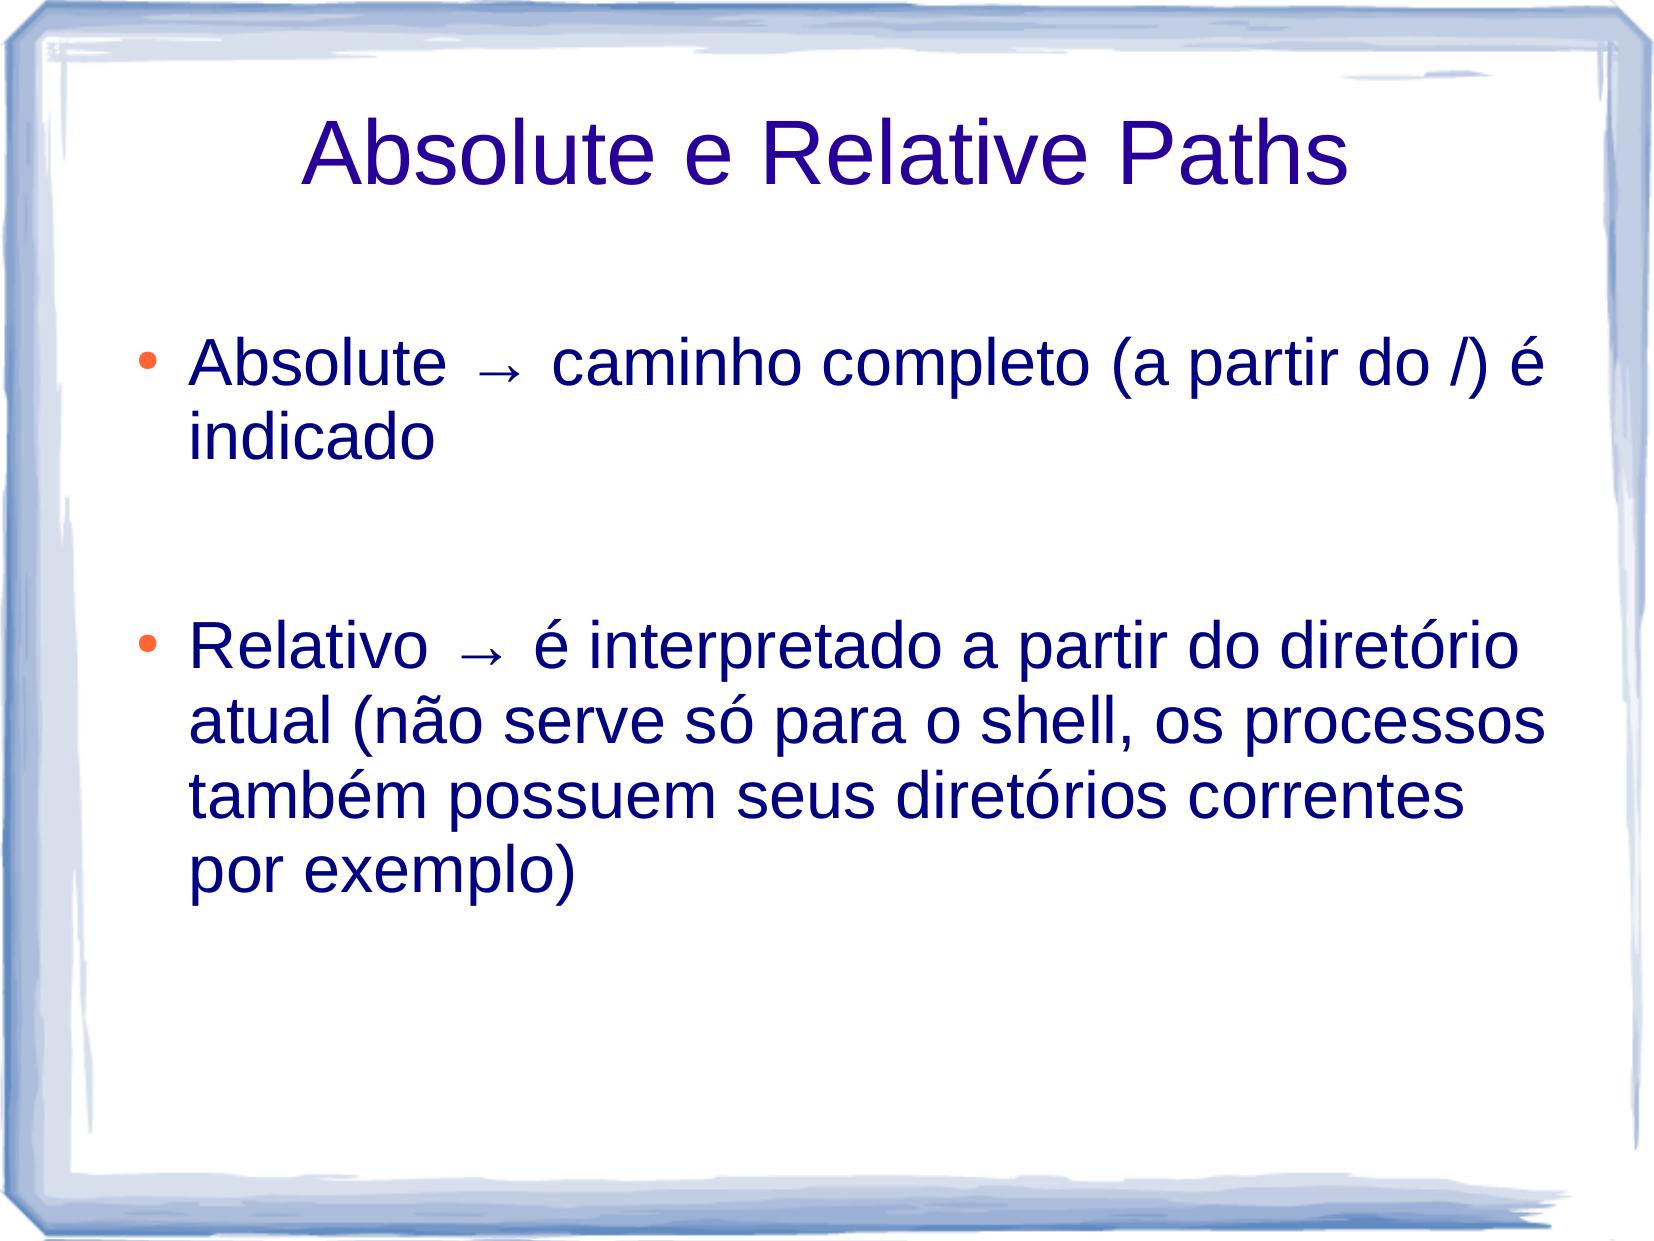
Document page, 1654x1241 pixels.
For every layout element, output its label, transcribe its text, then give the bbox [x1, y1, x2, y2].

list Absolute → caminho completo (a partir do /) é indicado Relativo → é interpretado a partir do diretório atual (não serve só para o shell, os processos também possuem seus diretórios correntes por exemplo) [118, 324, 1571, 1045]
picture [0, 0, 1654, 1241]
title Absolute e Relative Paths [82, 49, 1571, 257]
